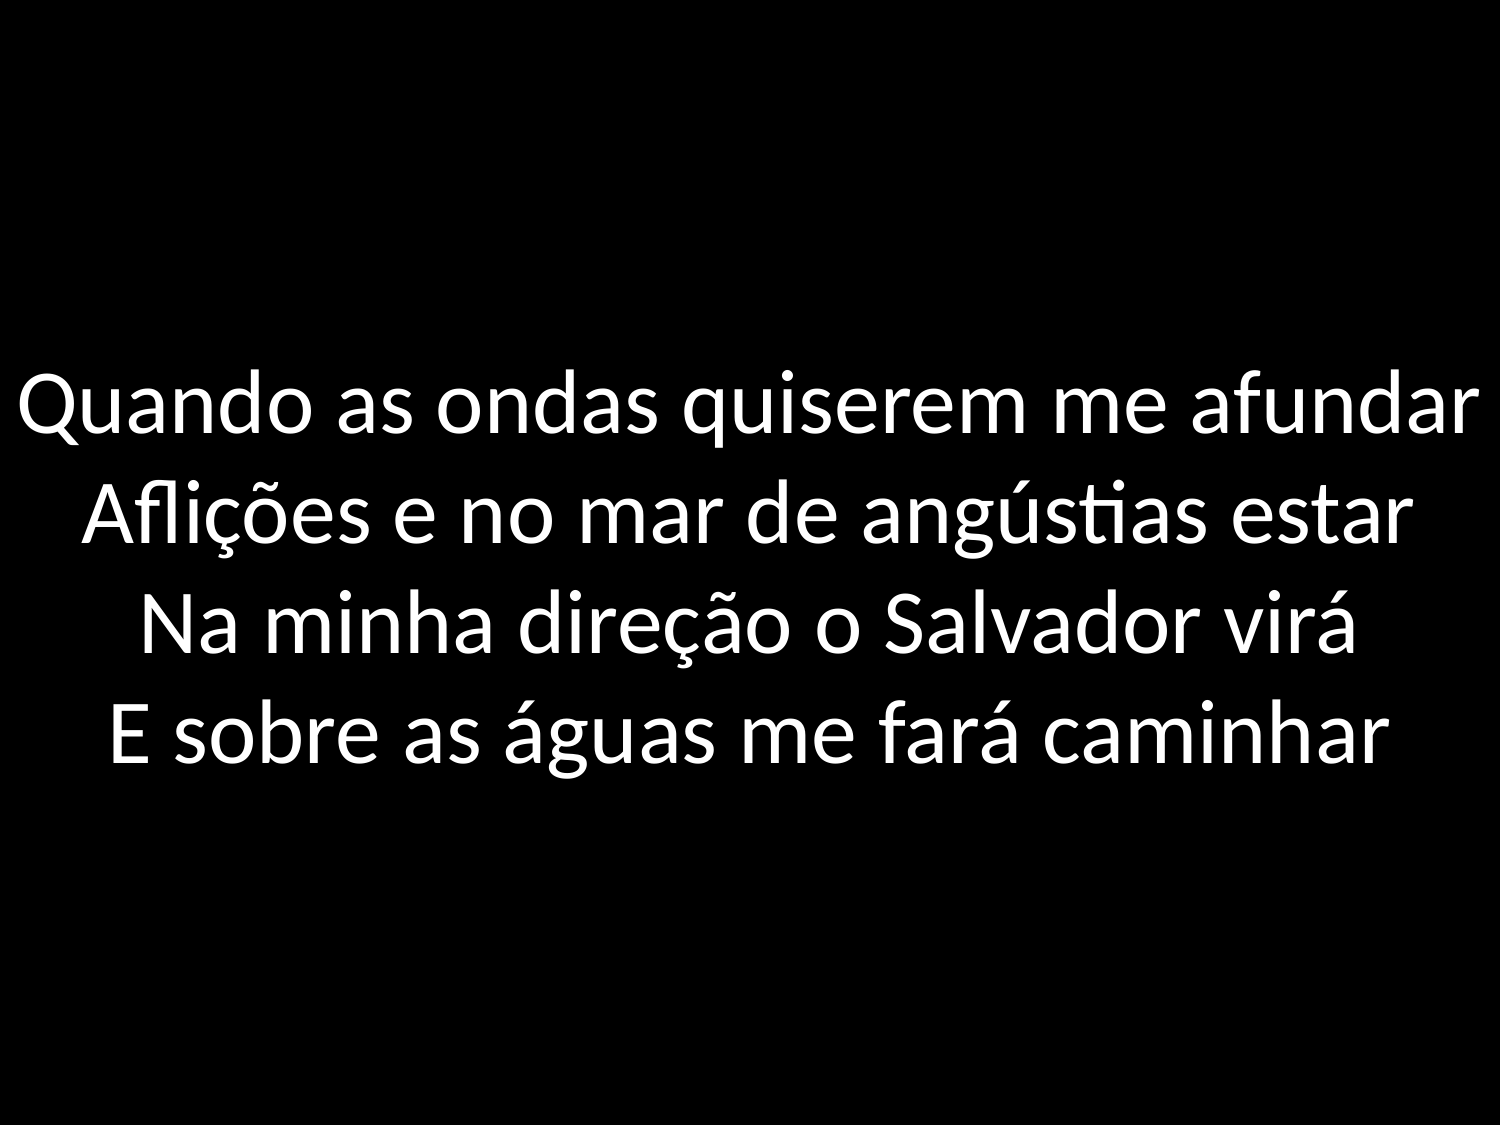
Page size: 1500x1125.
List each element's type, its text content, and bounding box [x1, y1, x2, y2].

title Quando as ondas quiserem me afundar Aflições e no mar de angústias estar Na minha direção o Salvador virá E sobre as águas me fará caminhar [0, 45, 1500, 1079]
